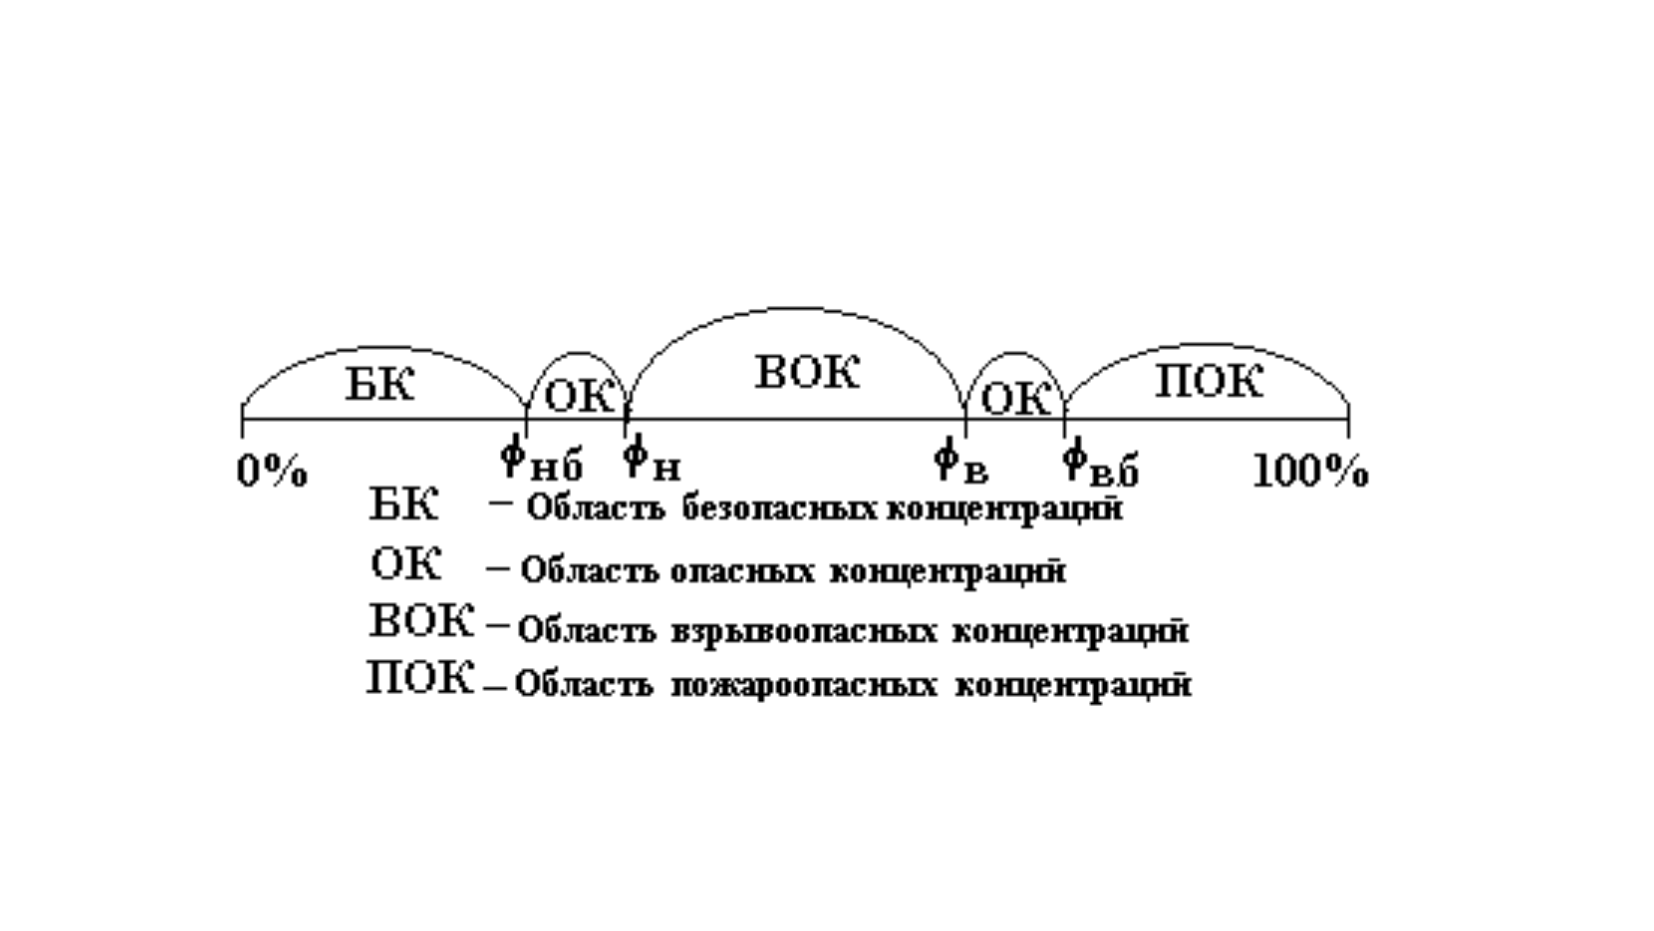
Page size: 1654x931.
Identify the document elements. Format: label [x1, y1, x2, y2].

picture [212, 287, 1390, 709]
